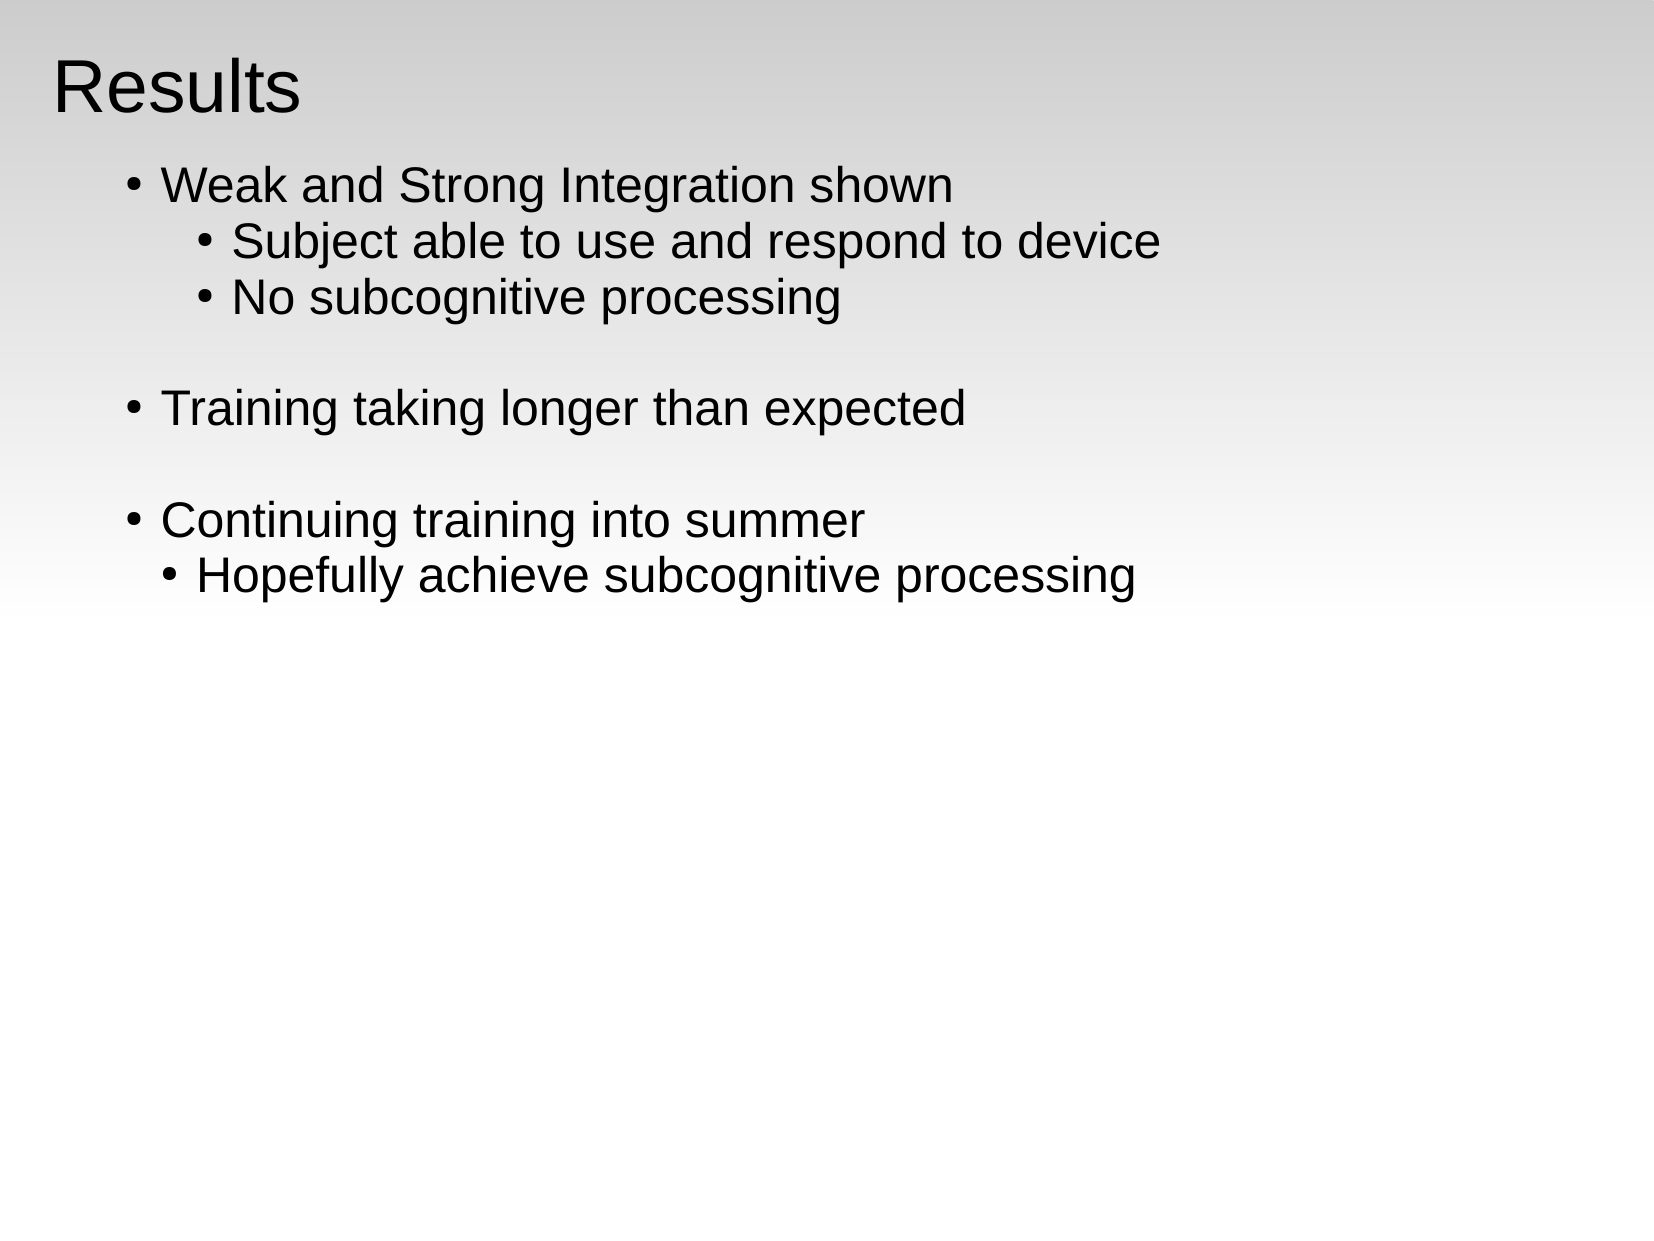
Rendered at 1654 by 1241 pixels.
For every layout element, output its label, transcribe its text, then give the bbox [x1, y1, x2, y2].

text_box Weak and Strong Integration shown Subject able to use and respond to device No subcognitive processing Training taking longer than expected Continuing training into summer Hopefully achieve subcognitive processing [75, 150, 1576, 1163]
text_box Results [37, 37, 318, 137]
